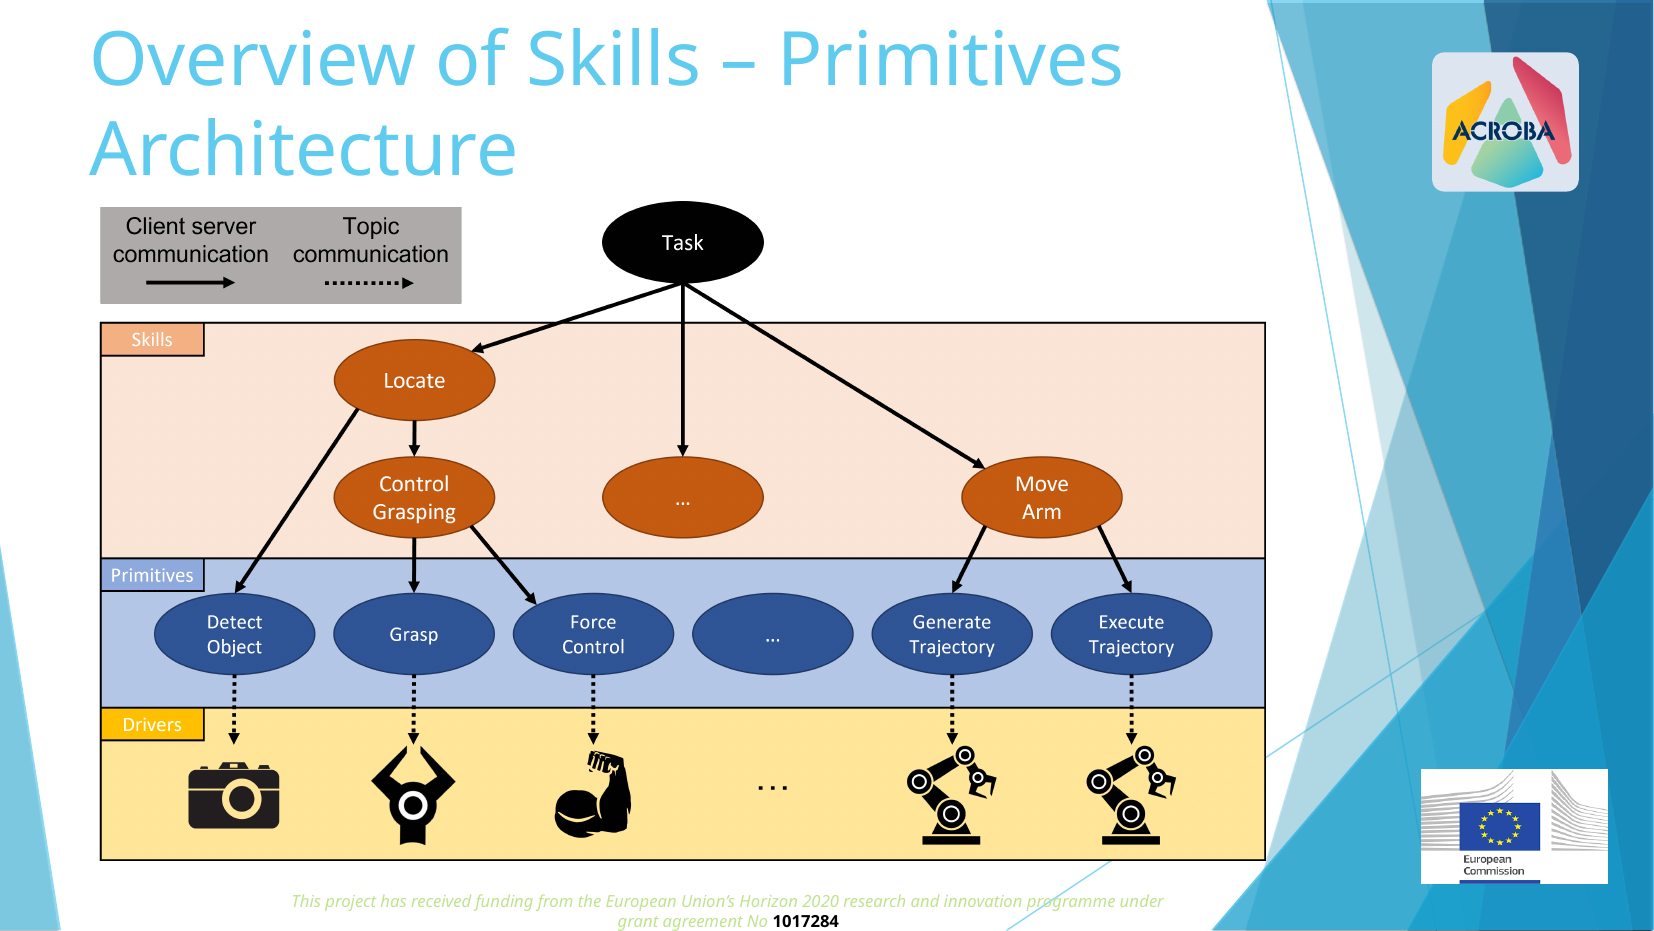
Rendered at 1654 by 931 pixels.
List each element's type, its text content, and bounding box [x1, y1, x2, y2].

picture [1421, 769, 1608, 884]
text_box Overview of Skills – Primitives Architecture [74, 3, 1241, 113]
text_box [1432, 52, 1579, 192]
picture [98, 201, 1266, 861]
text_box This project has received funding from the European Union’s Horizon 2020 research and innovation programme under grant agreement No 1017284 [260, 883, 1197, 931]
